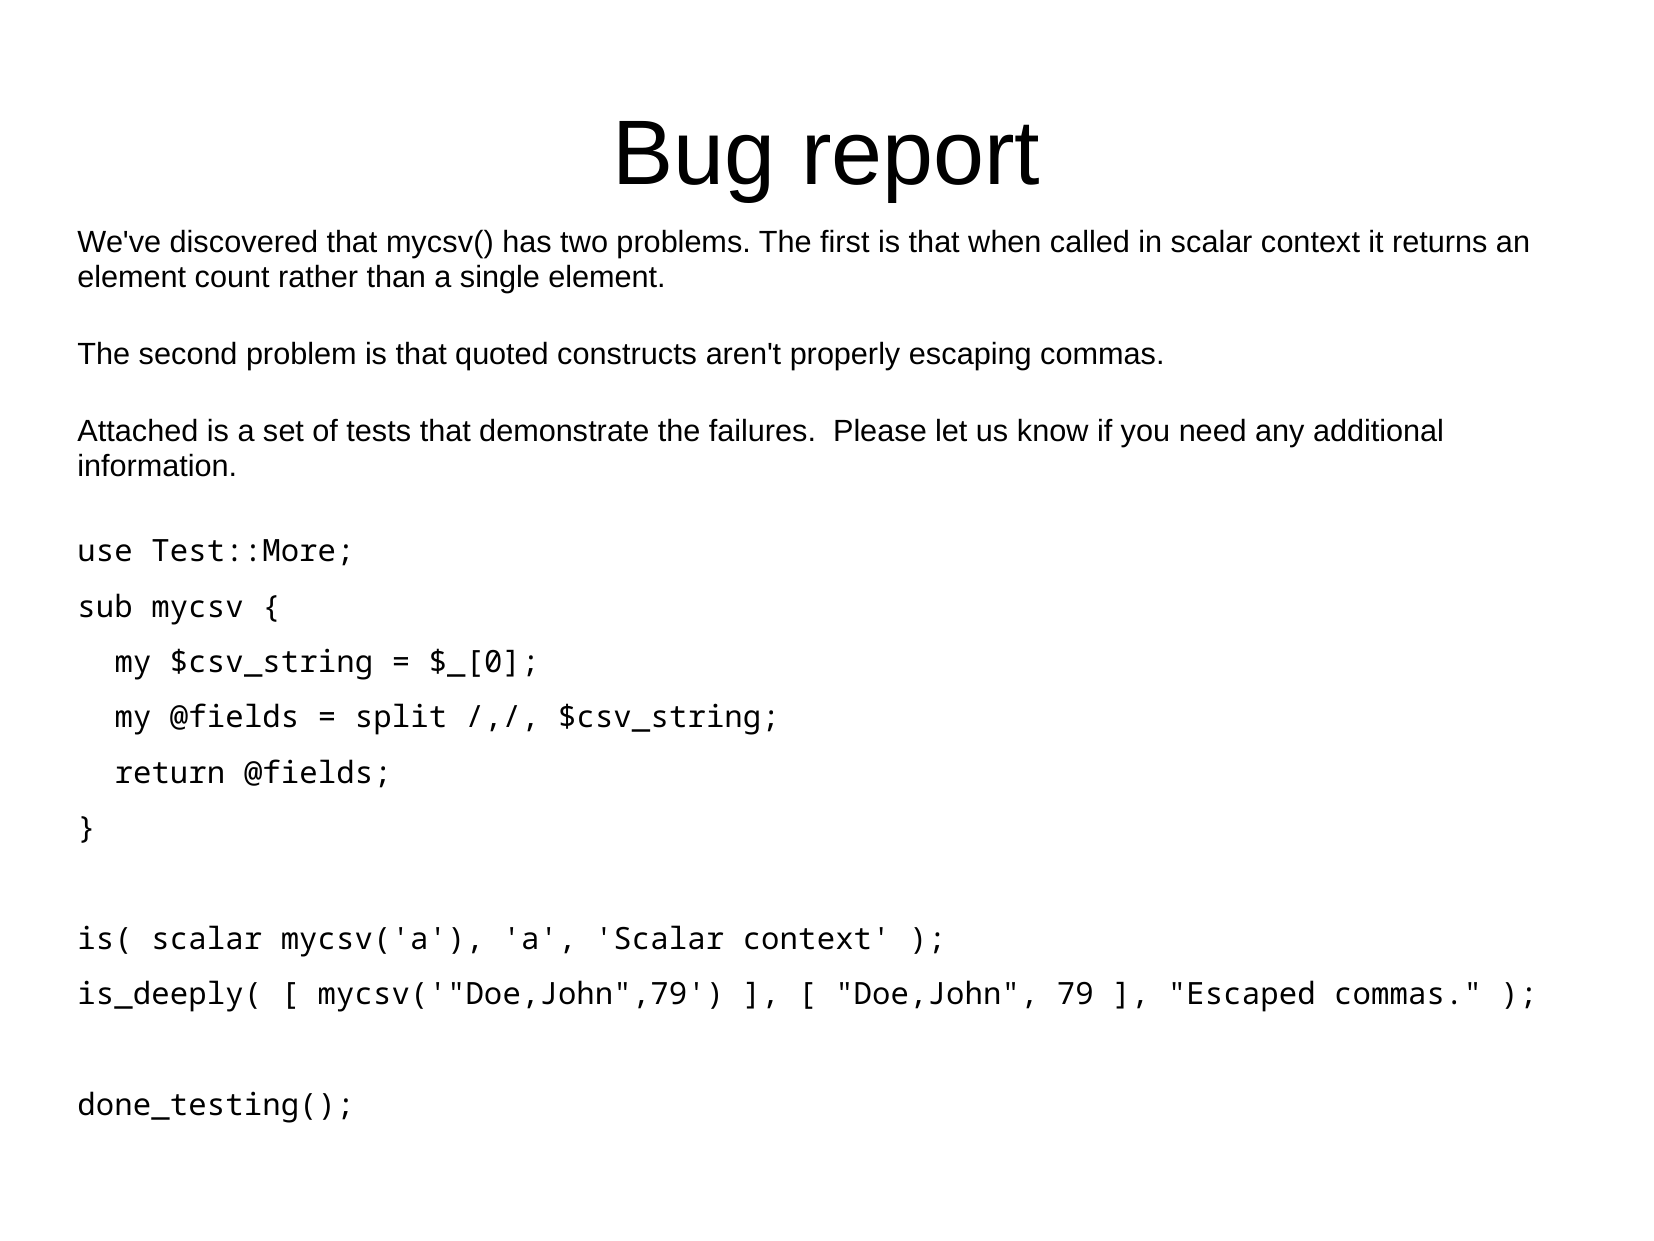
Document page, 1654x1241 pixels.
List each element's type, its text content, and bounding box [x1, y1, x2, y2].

title Bug report [82, 49, 1571, 225]
list We've discovered that mycsv() has two problems. The first is that when called in scalar context it returns an element count rather than a single element. The second problem is that quoted constructs aren't properly escaping commas. Attached is a set of tests that demonstrate the failures. Please let us know if you need any additional information. use Test::More; sub mycsv { my $csv_string = $_[0]; my @fields = split /,/, $csv_string; return @fields; } is( scalar mycsv('a'), 'a', 'Scalar context' ); is_deeply( [ mycsv('"Doe,John",79') ], [ "Doe,John", 79 ], "Escaped commas." ); done_testing(); [45, 225, 1606, 1141]
